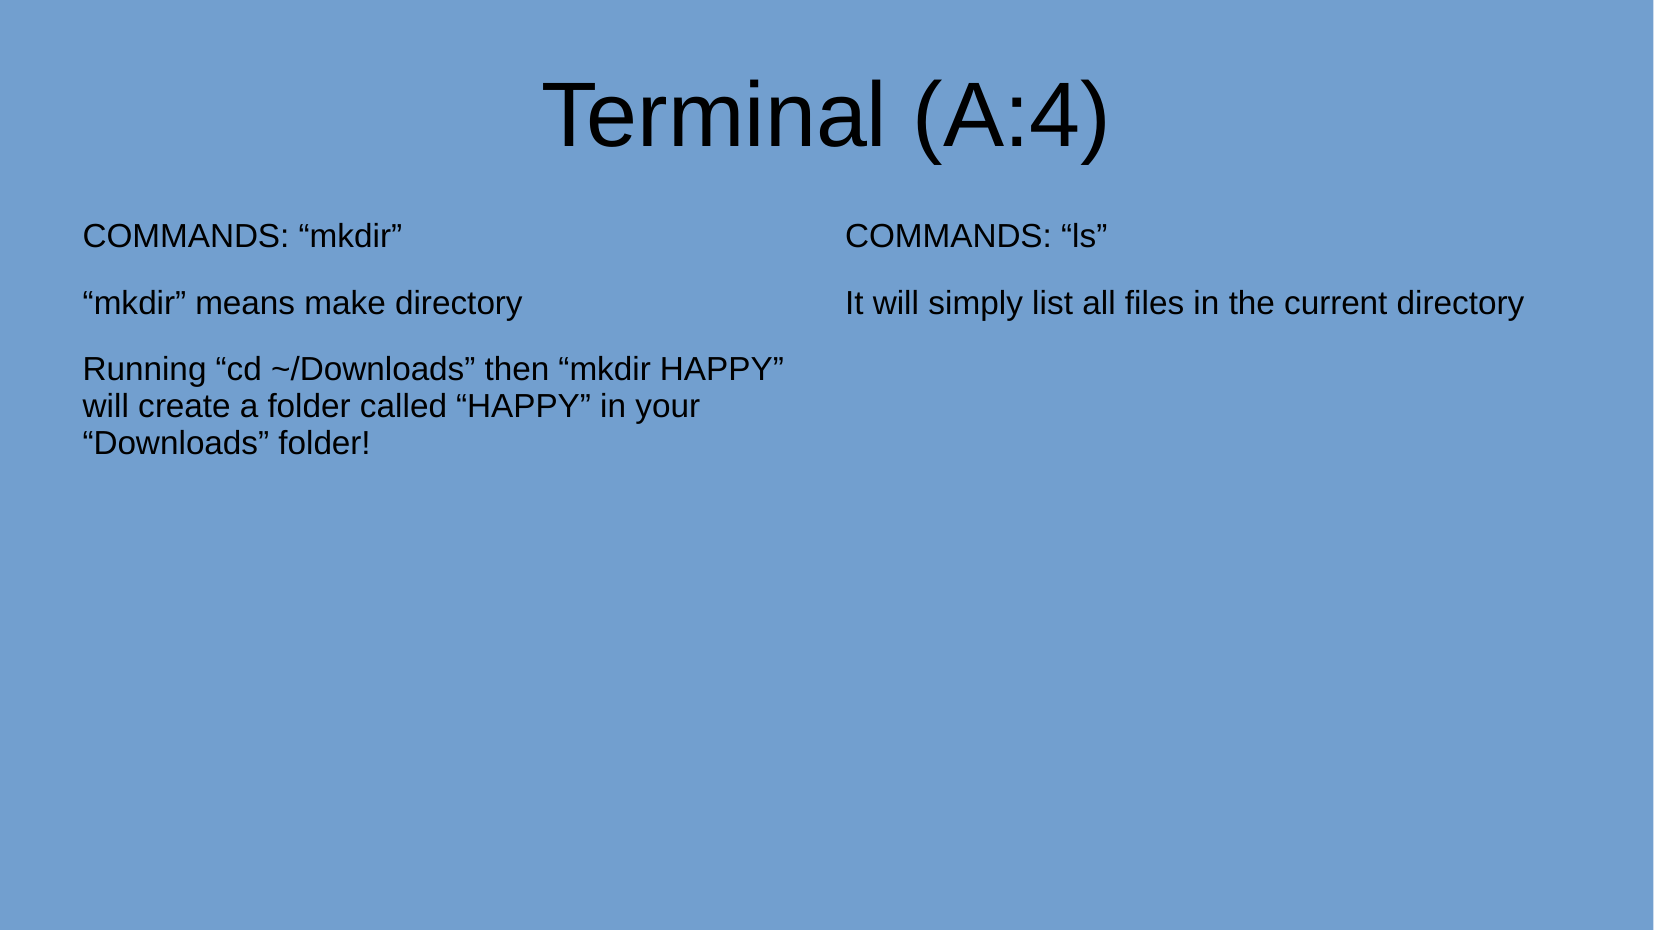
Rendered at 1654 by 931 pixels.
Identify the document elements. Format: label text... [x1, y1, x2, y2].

list COMMANDS: “mkdir” “mkdir” means make directory Running “cd ~/Downloads” then “mkdir HAPPY” will create a folder called “HAPPY” in your “Downloads” folder! [82, 217, 809, 758]
list COMMANDS: “ls” It will simply list all files in the current directory [845, 217, 1572, 758]
title Terminal (A:4) [82, 37, 1571, 193]
